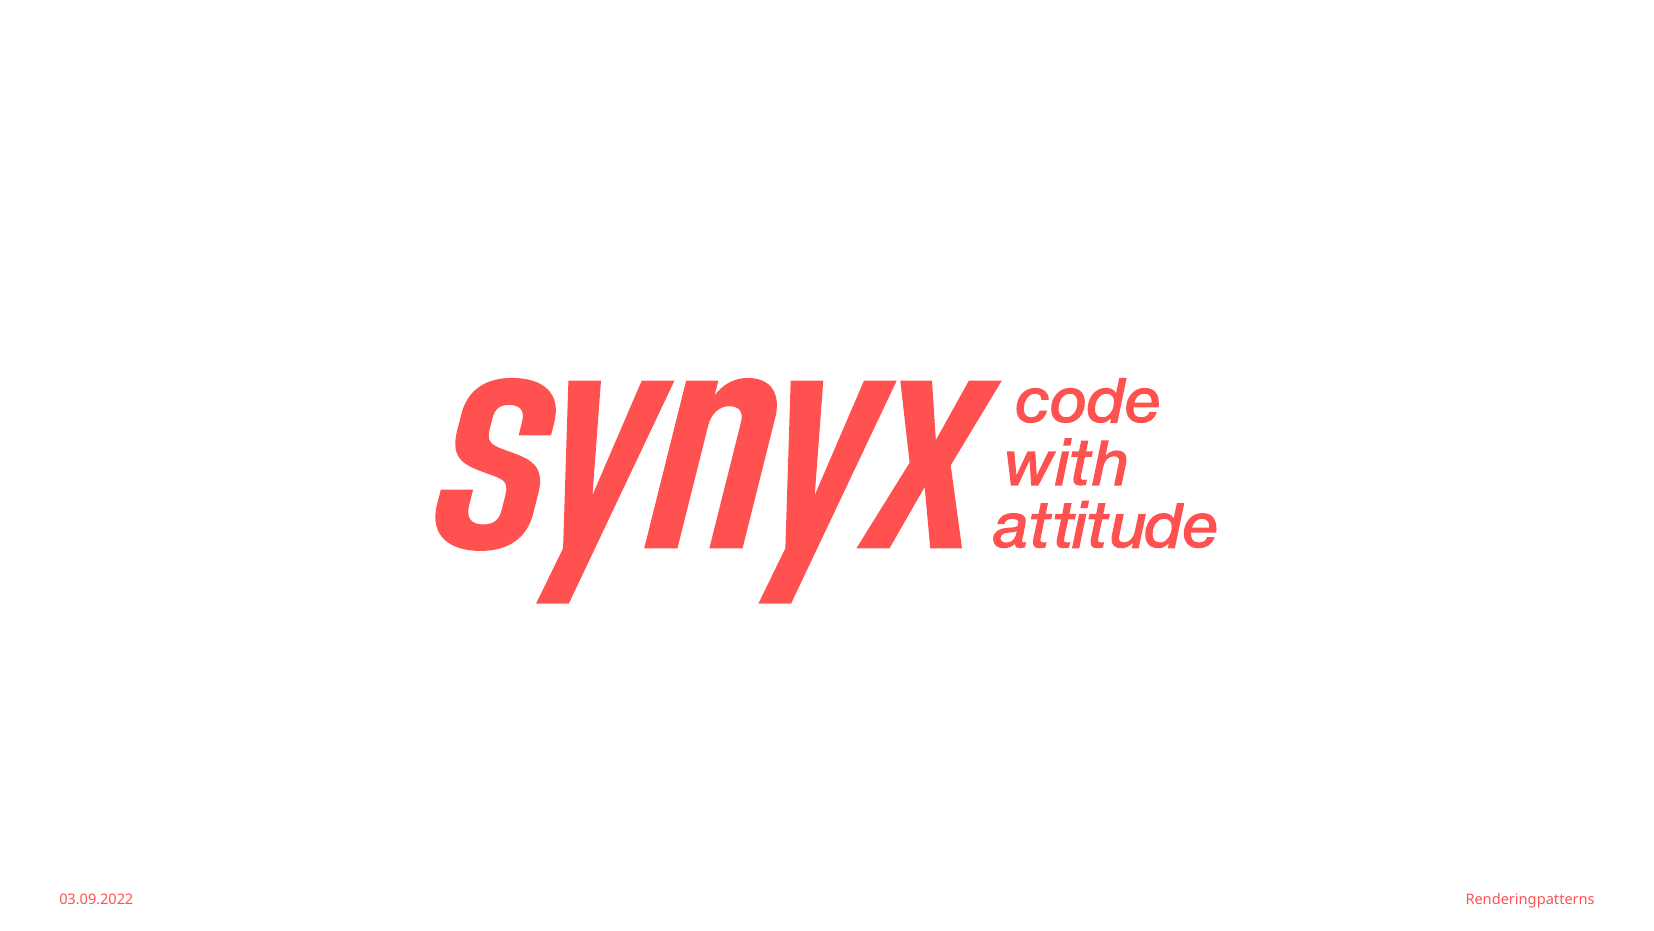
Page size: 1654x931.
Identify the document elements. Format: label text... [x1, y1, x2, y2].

title 03.09.2022 [59, 885, 503, 907]
picture [435, 377, 1217, 605]
title Renderingpatterns [1151, 885, 1595, 907]
